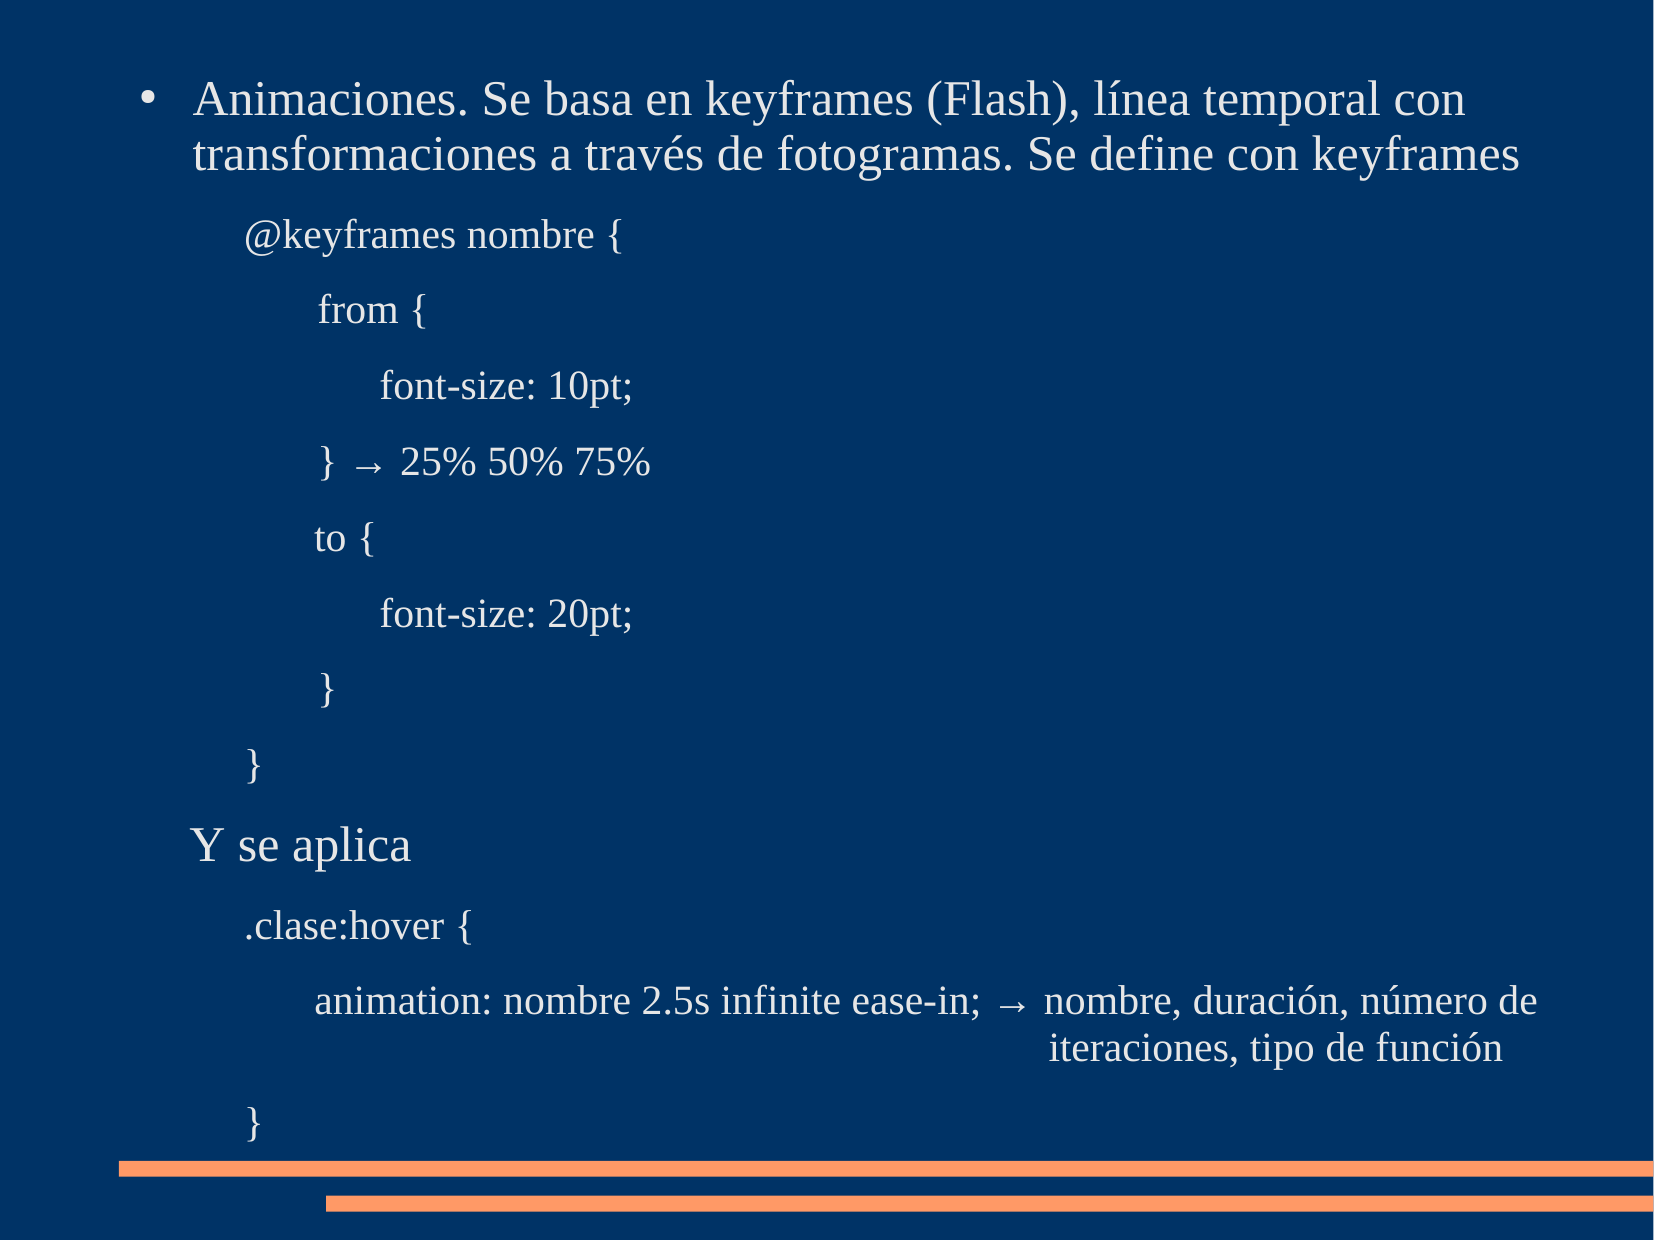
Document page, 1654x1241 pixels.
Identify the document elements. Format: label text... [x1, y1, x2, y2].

list Animaciones. Se basa en keyframes (Flash), línea temporal con transformaciones a través de fotogramas. Se define con keyframes @keyframes nombre { from { font-size: 10pt; } → 25% 50% 75% to { font-size: 20pt; } } Y se aplica .clase:hover { animation: nombre 2.5s infinite ease-in; → nombre, duración, número de iteraciones, tipo de función } [121, 70, 1561, 1159]
